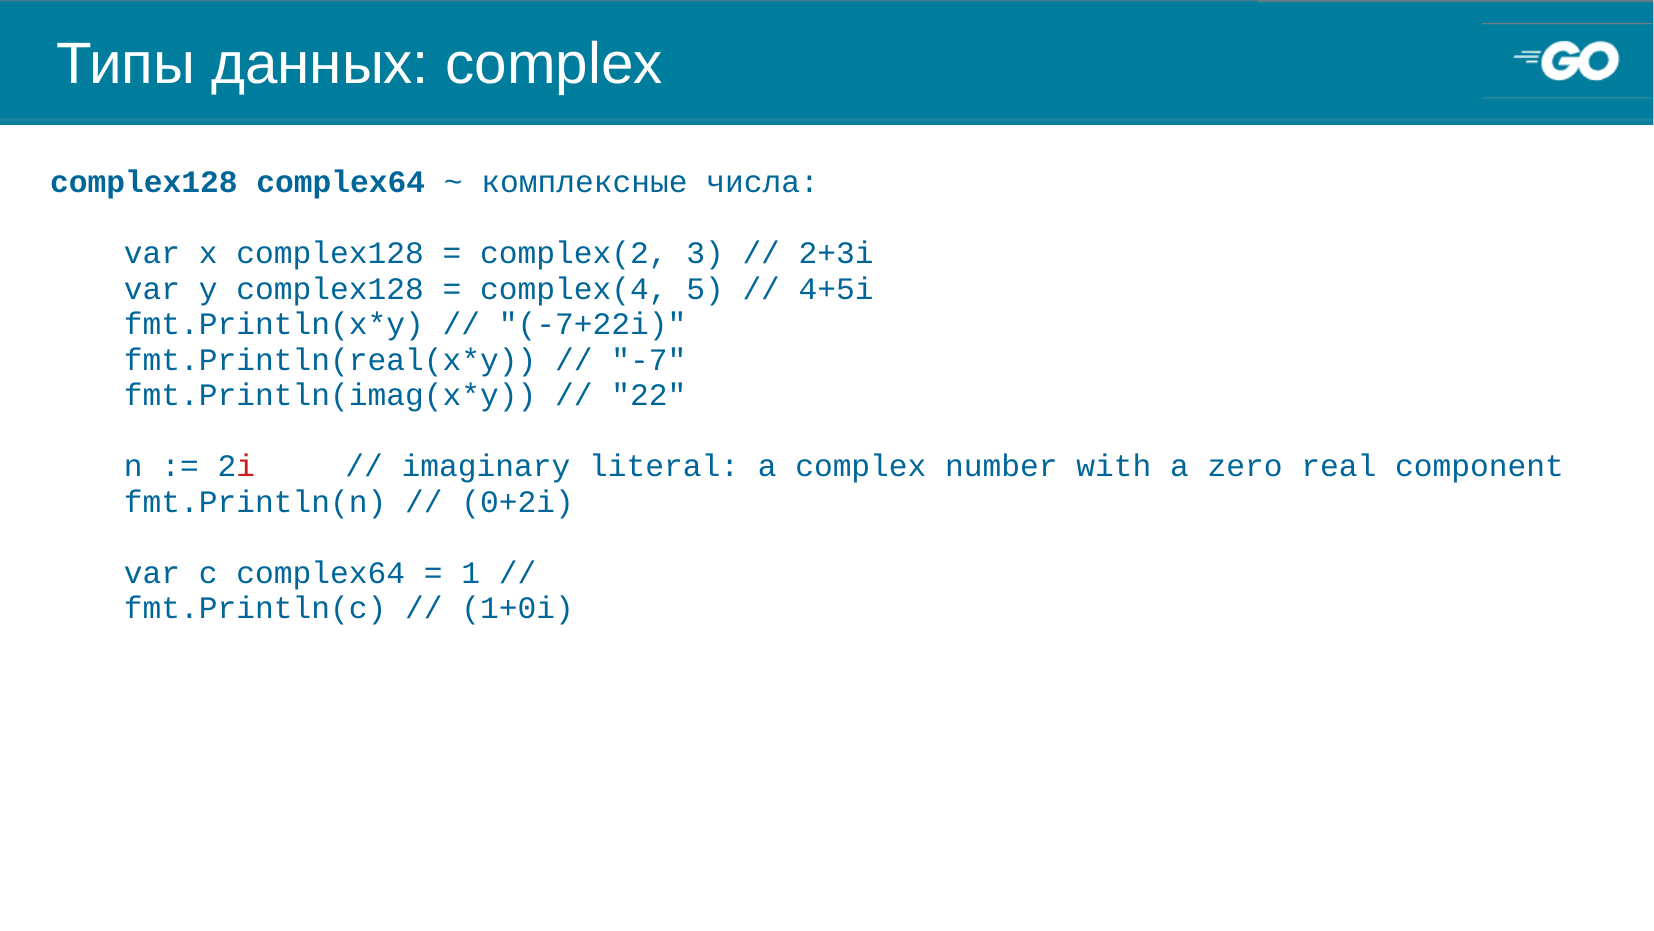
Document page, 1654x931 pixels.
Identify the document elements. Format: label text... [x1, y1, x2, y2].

text_box complex128 complex64 ~ комплексные числа: var x complex128 = complex(2, 3) // 2+3i var y complex128 = complex(4, 5) // 4+5i fmt.Println(x*y) // "(-7+22i)" fmt.Println(real(x*y)) // "-7" fmt.Println(imag(x*y)) // "22" n := 2i // imaginary literal: a complex number with a zero real component fmt.Println(n) // (0+2i) var c complex64 = 1 // fmt.Println(c) // (1+0i) [35, 124, 1619, 898]
text_box Типы данных: complex [41, 23, 1495, 104]
picture [1542, 41, 1619, 81]
